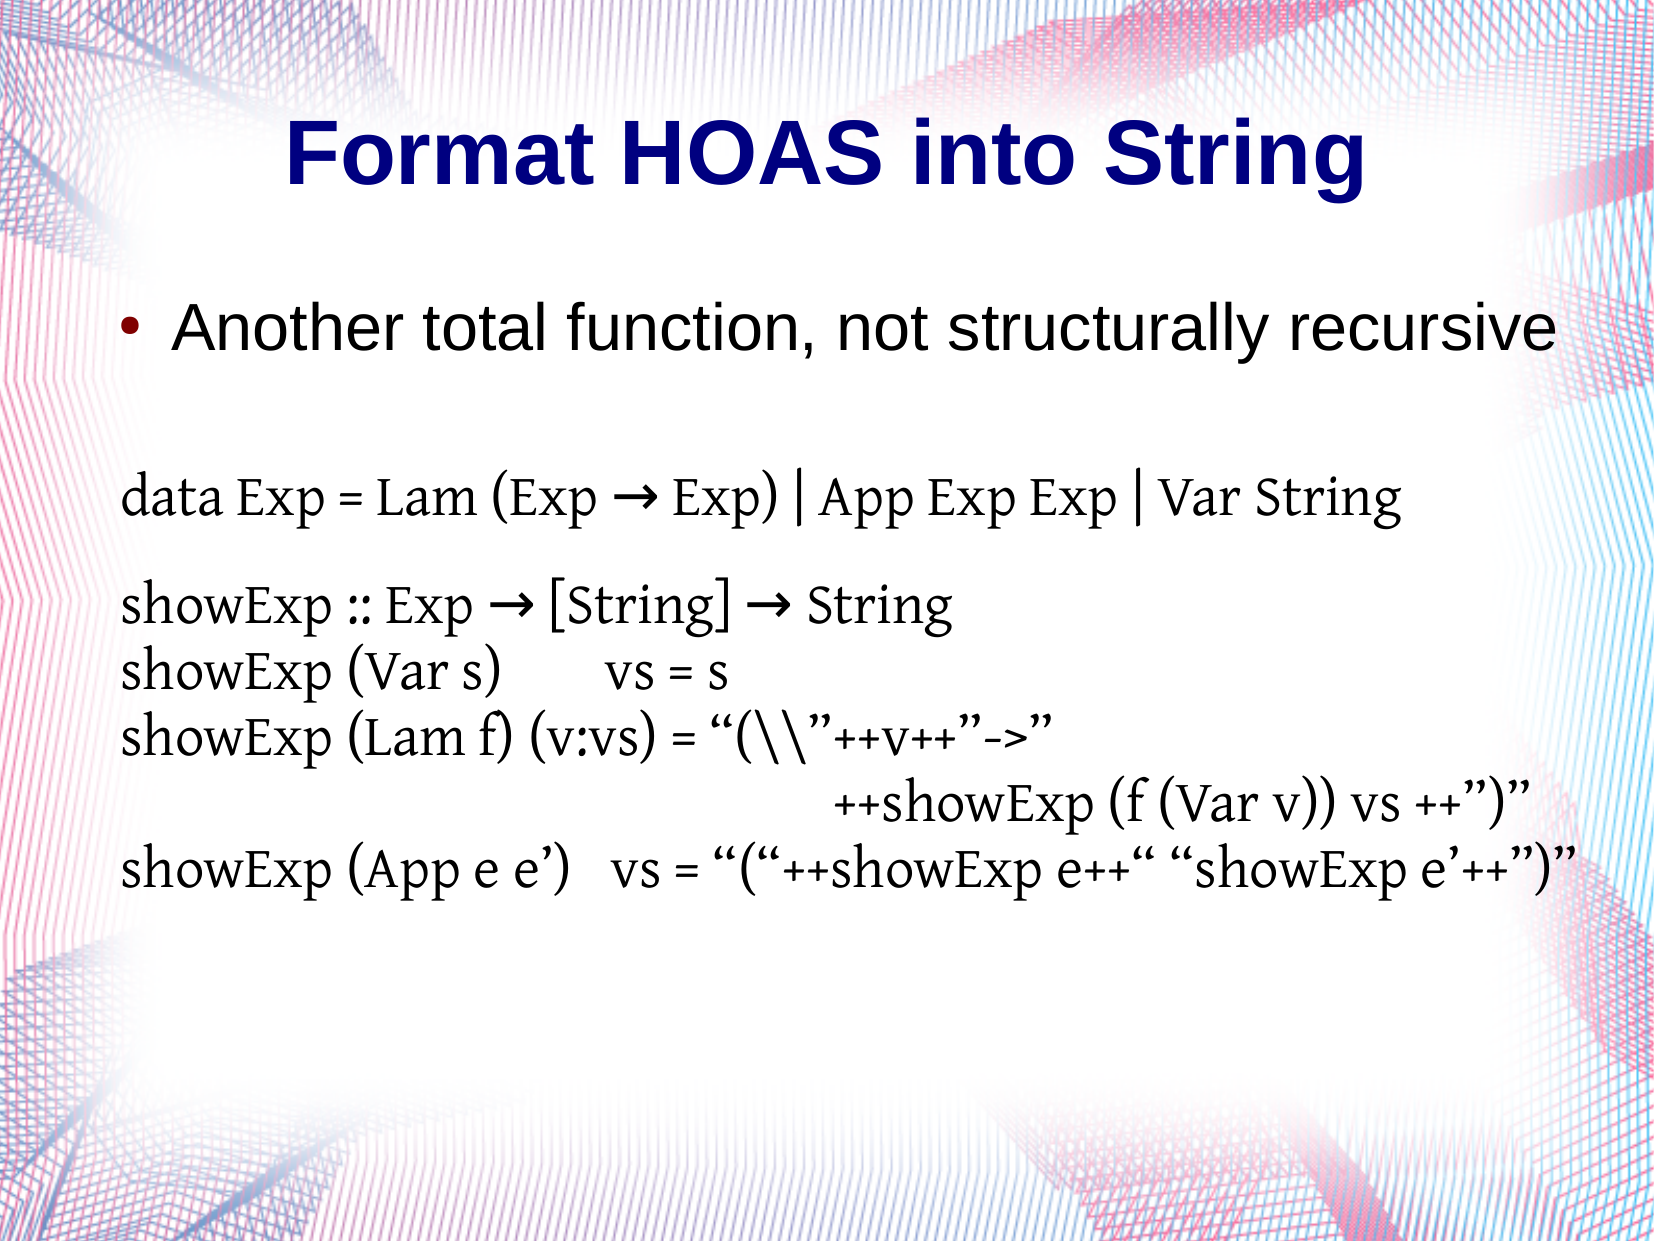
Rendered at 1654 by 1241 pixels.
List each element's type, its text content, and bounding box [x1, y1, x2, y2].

picture [0, 0, 1654, 1241]
title Format HOAS into String [82, 49, 1571, 257]
list Another total function, not structurally recursive [82, 290, 1571, 1109]
text_box data Exp = Lam (Exp → Exp) | App Exp Exp | Var String showExp :: Exp → [String] → String showExp (Var s) vs = s showExp (Lam f) (v:vs) = “(\\”++v++”->” ++showExp (f (Var v)) vs ++”)” showExp (App e e’) vs = “(“++showExp e++“ “showExp e’++”)” [105, 457, 1595, 912]
